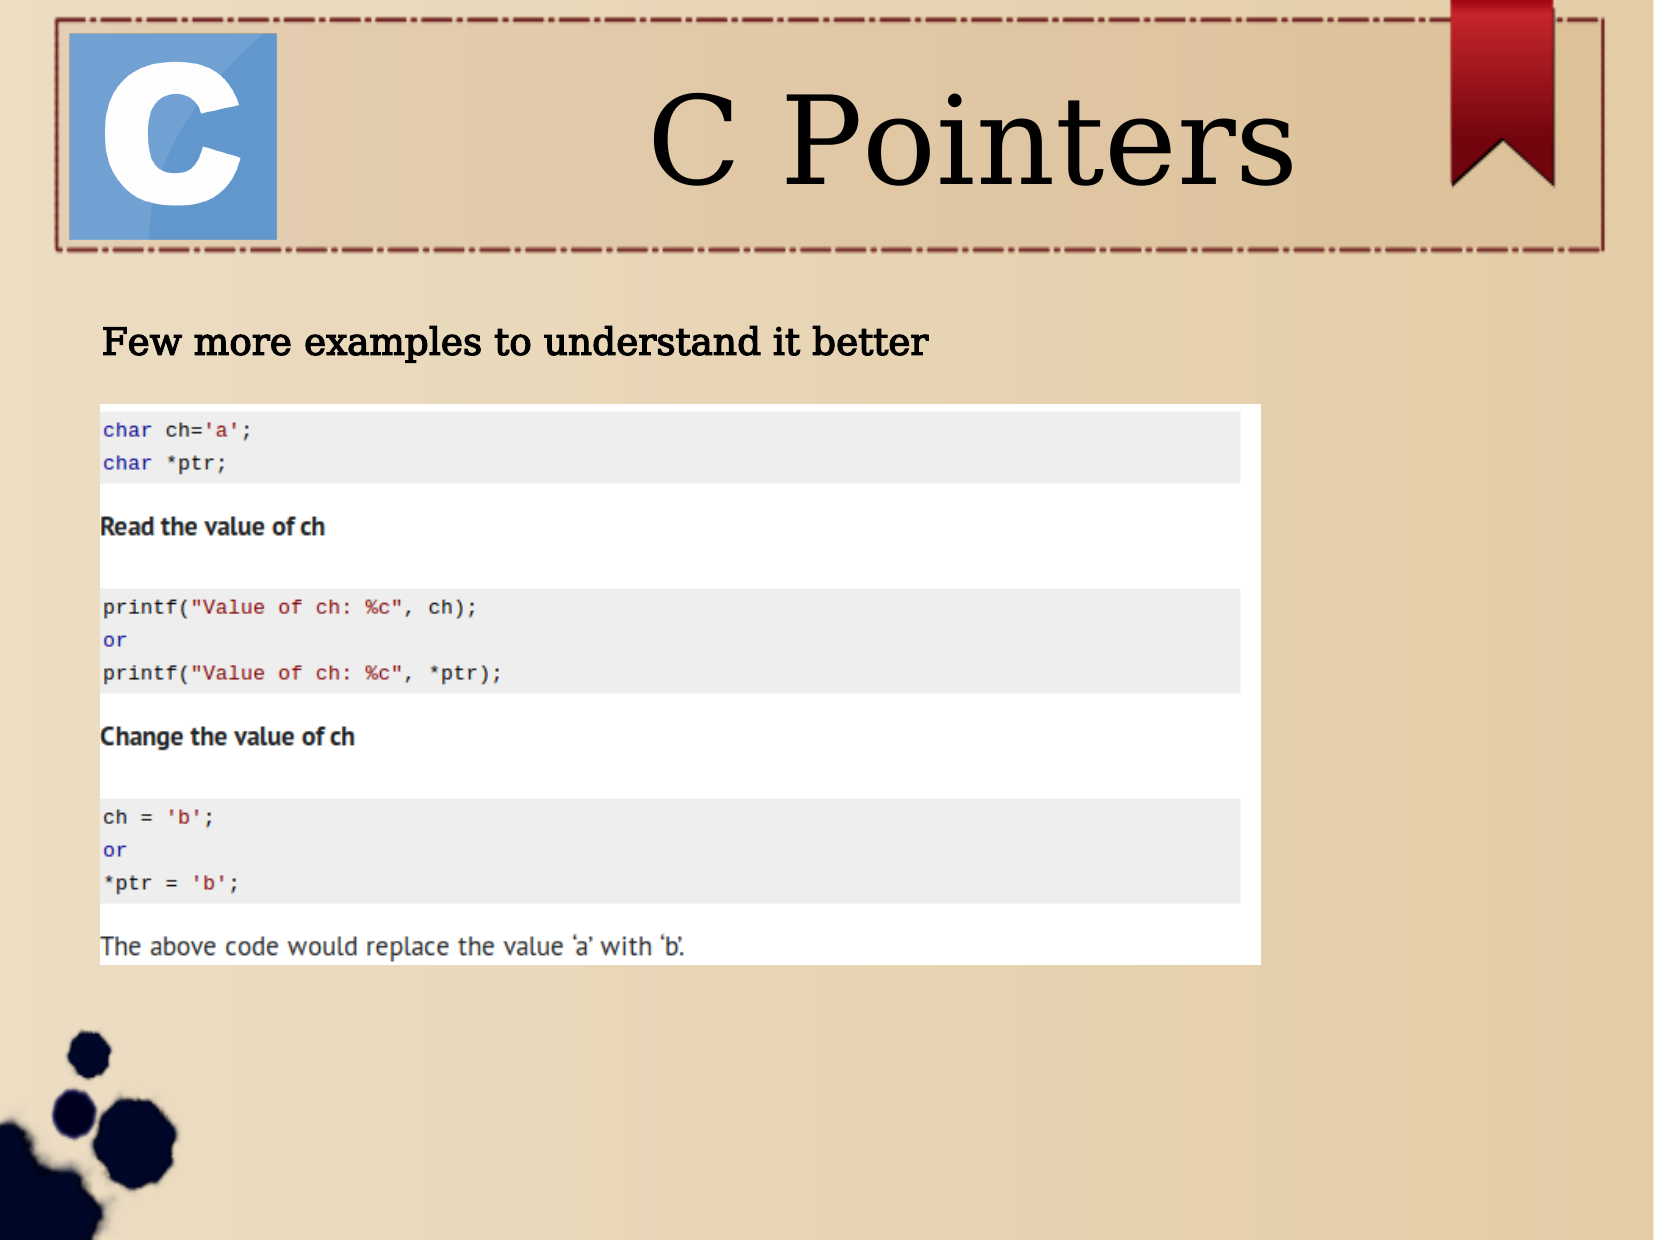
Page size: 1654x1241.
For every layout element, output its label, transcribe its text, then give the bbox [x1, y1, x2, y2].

title C Pointers [495, 47, 1413, 229]
picture [0, 0, 1654, 1240]
text_box Few more examples to understand it better [75, 313, 1606, 421]
